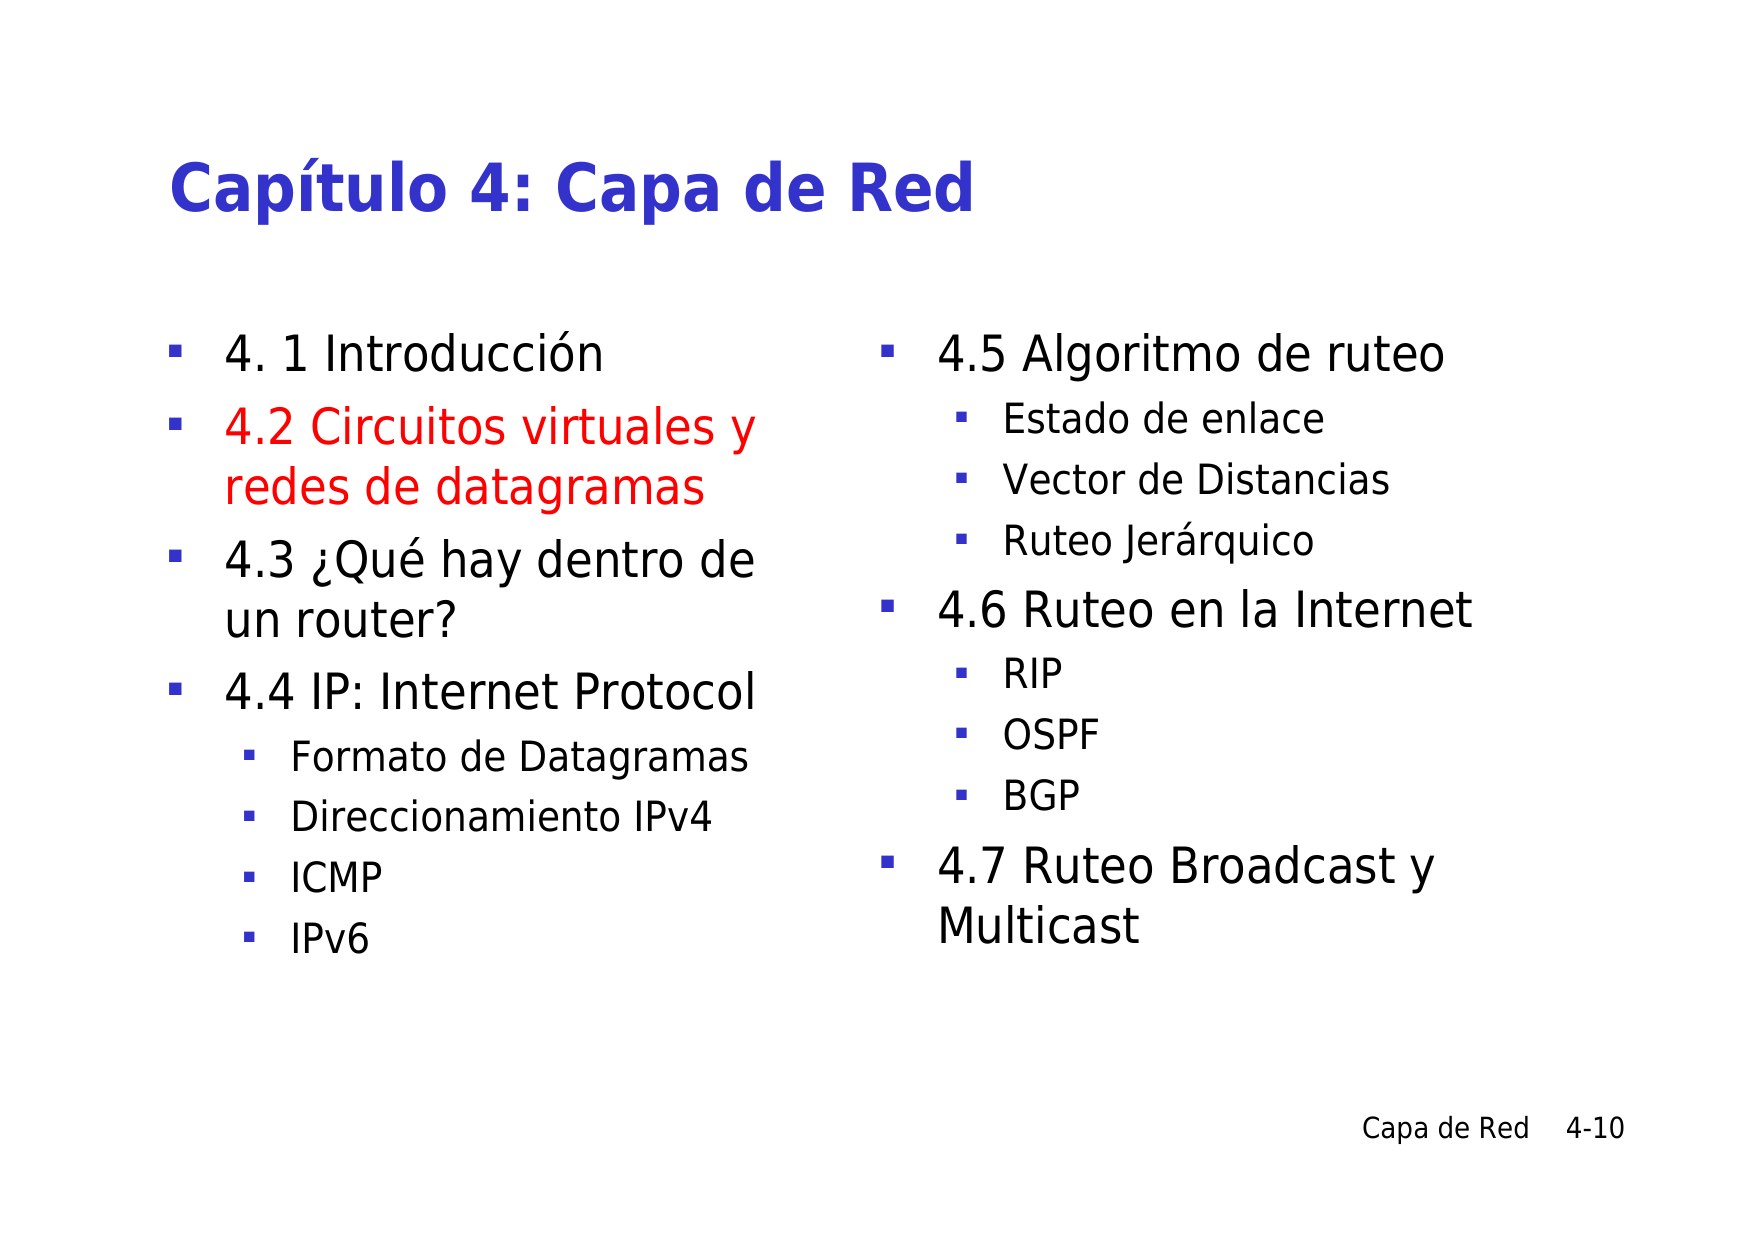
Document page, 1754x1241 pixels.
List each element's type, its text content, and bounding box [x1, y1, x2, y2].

title Capítulo 4: Capa de Red [154, 82, 1545, 297]
list 4. 1 Introducción 4.2 Circuitos virtuales y redes de datagramas 4.3 ¿Qué hay dentro de un router? 4.4 IP: Internet Protocol Formato de Datagramas Direccionamiento IPv4 ICMP IPv6 [154, 320, 833, 978]
list 4.5 Algoritmo de ruteo Estado de enlace Vector de Distancias Ruteo Jerárquico 4.6 Ruteo en la Internet RIP OSPF BGP 4.7 Ruteo Broadcast y Multicast [866, 320, 1545, 1039]
